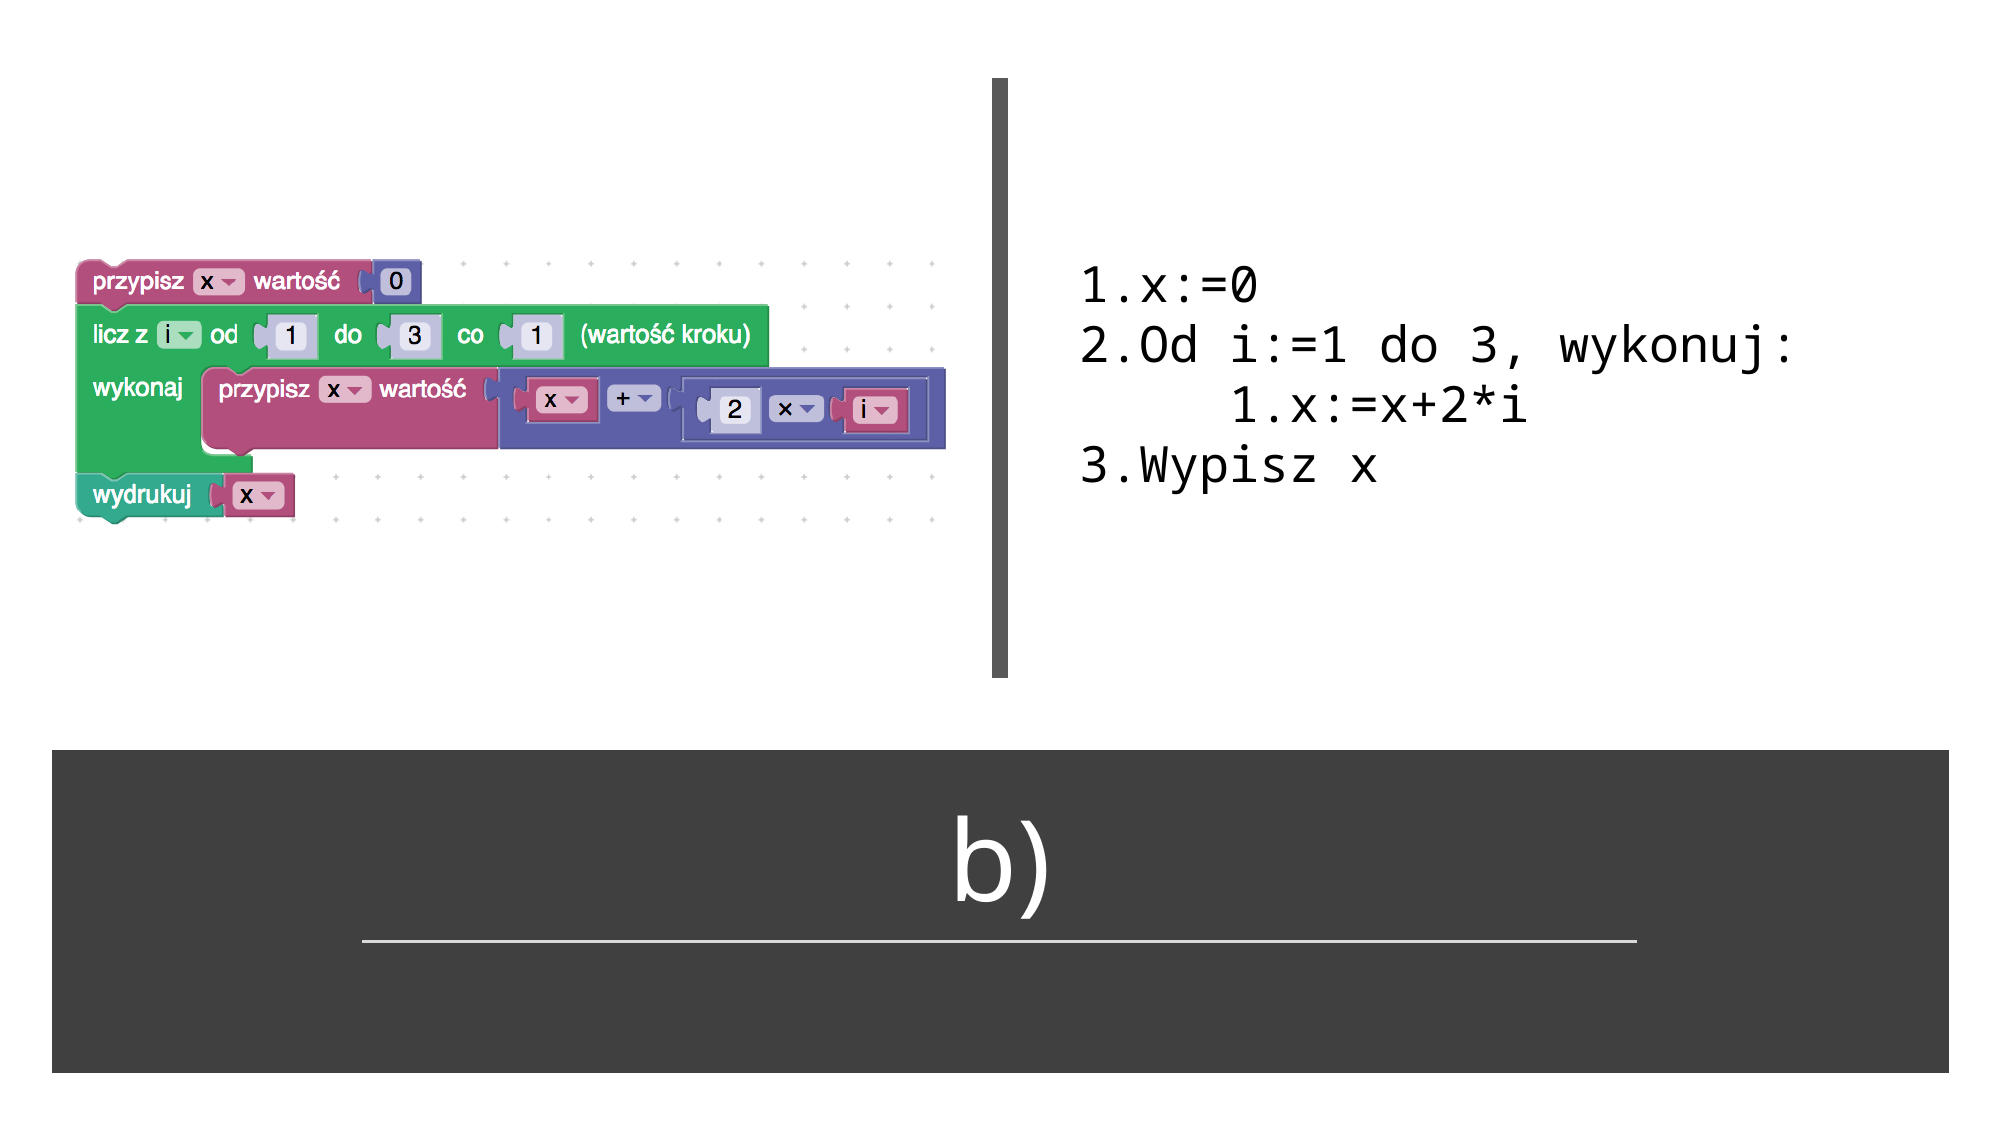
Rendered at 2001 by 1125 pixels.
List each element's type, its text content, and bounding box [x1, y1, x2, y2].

picture [62, 244, 965, 549]
title b) [86, 780, 1914, 933]
text_box x:=0 Od i:=1 do 3, wykonuj: x:=x+2*i Wypisz x [1064, 244, 1939, 503]
text_box [62, 760, 1938, 1063]
